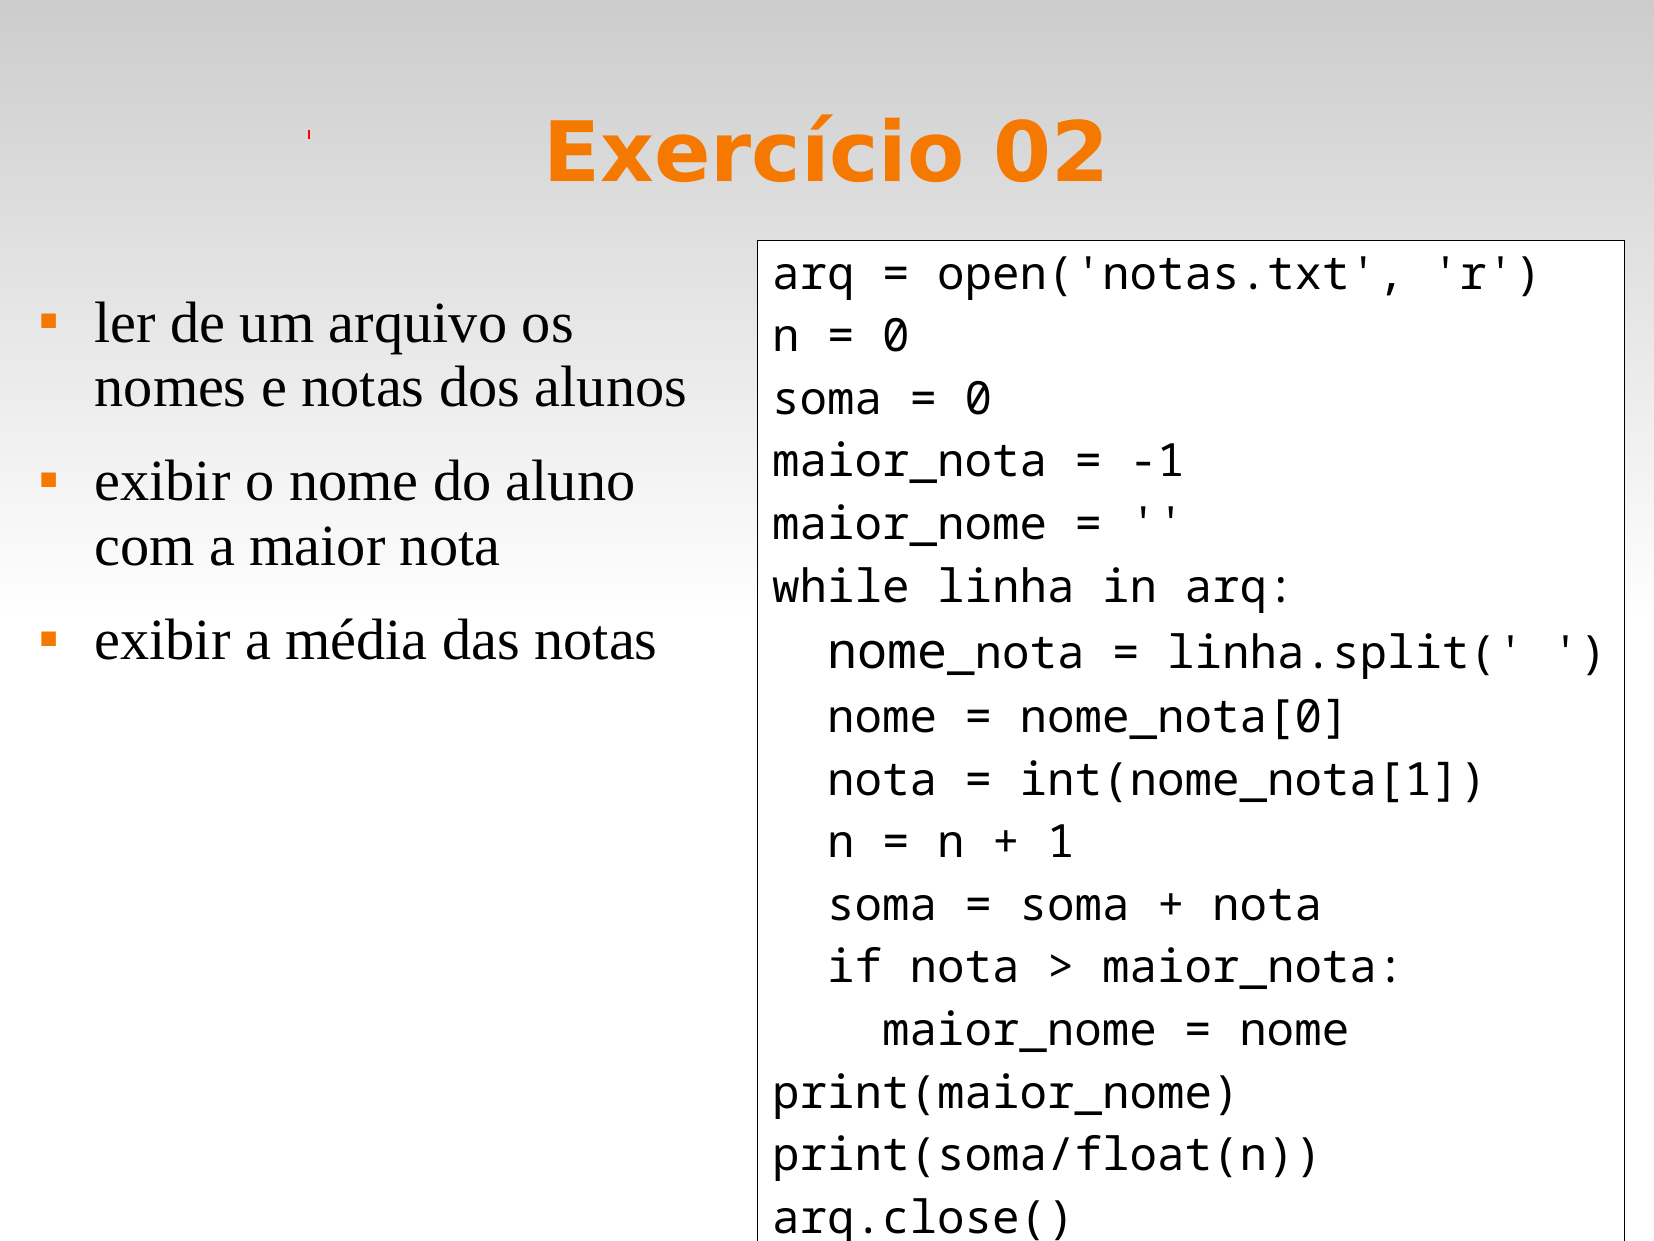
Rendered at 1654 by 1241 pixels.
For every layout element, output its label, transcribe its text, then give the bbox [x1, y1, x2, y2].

text_box arq = open('notas.txt', 'r') n = 0 soma = 0 maior_nota = -1 maior_nome = '' while linha in arq: nome_nota = linha.split(' ') nome = nome_nota[0] nota = int(nome_nota[1]) n = n + 1 soma = soma + nota if nota > maior_nota: maior_nome = nome print(maior_nome) print(soma/float(n)) arq.close() [757, 314, 1625, 1173]
list ler de um arquivo os nomes e notas dos alunos exibir o nome do aluno com a maior nota exibir a média das notas [0, 290, 738, 1189]
title Exercício 02 [82, 49, 1571, 257]
